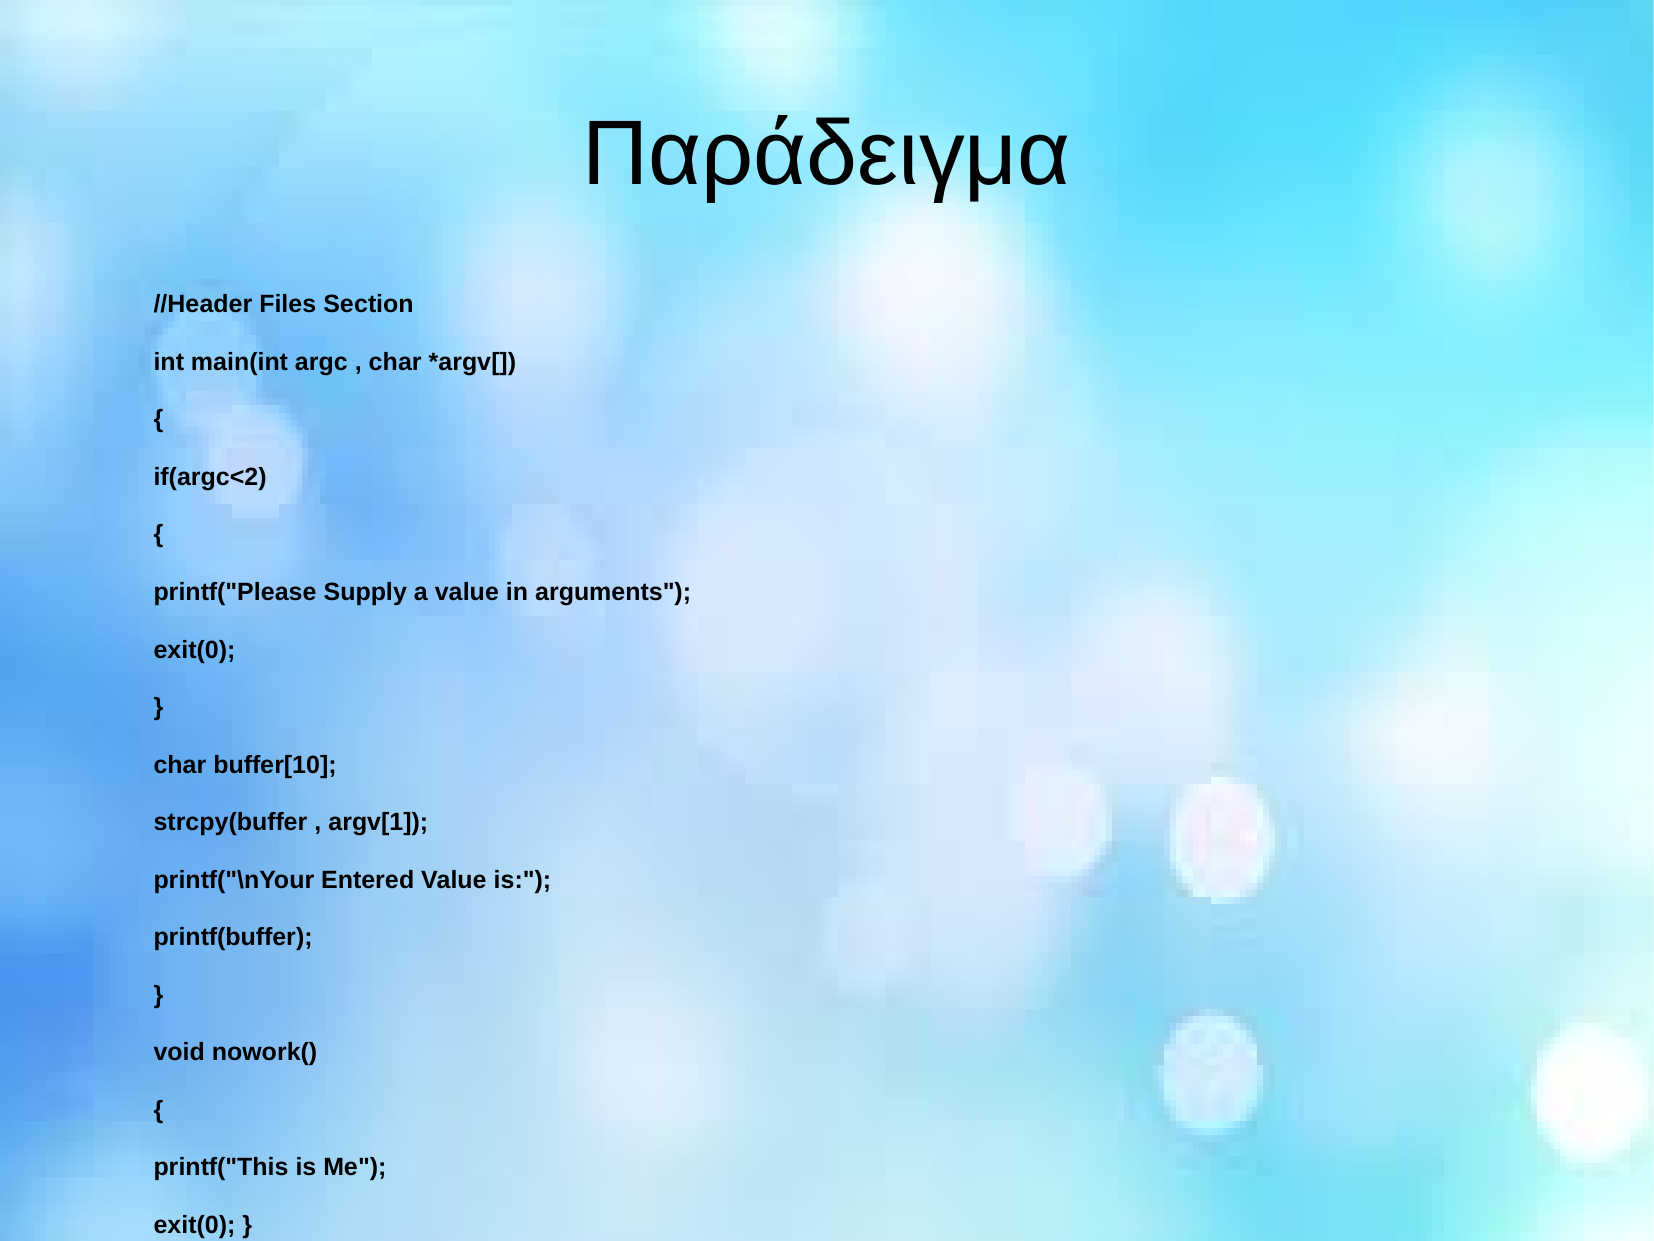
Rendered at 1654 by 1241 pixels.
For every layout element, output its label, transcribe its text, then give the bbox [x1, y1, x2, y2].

list //Header Files Section int main(int argc , char *argv[]) { if(argc<2) { printf("Please Supply a value in arguments"); exit(0); } char buffer[10]; strcpy(buffer , argv[1]); printf("\nYour Entered Value is:"); printf(buffer); } void nowork() { printf("This is Me"); exit(0); } [82, 290, 1571, 1239]
picture [0, 0, 1654, 1241]
title Παράδειγμα [82, 49, 1571, 257]
